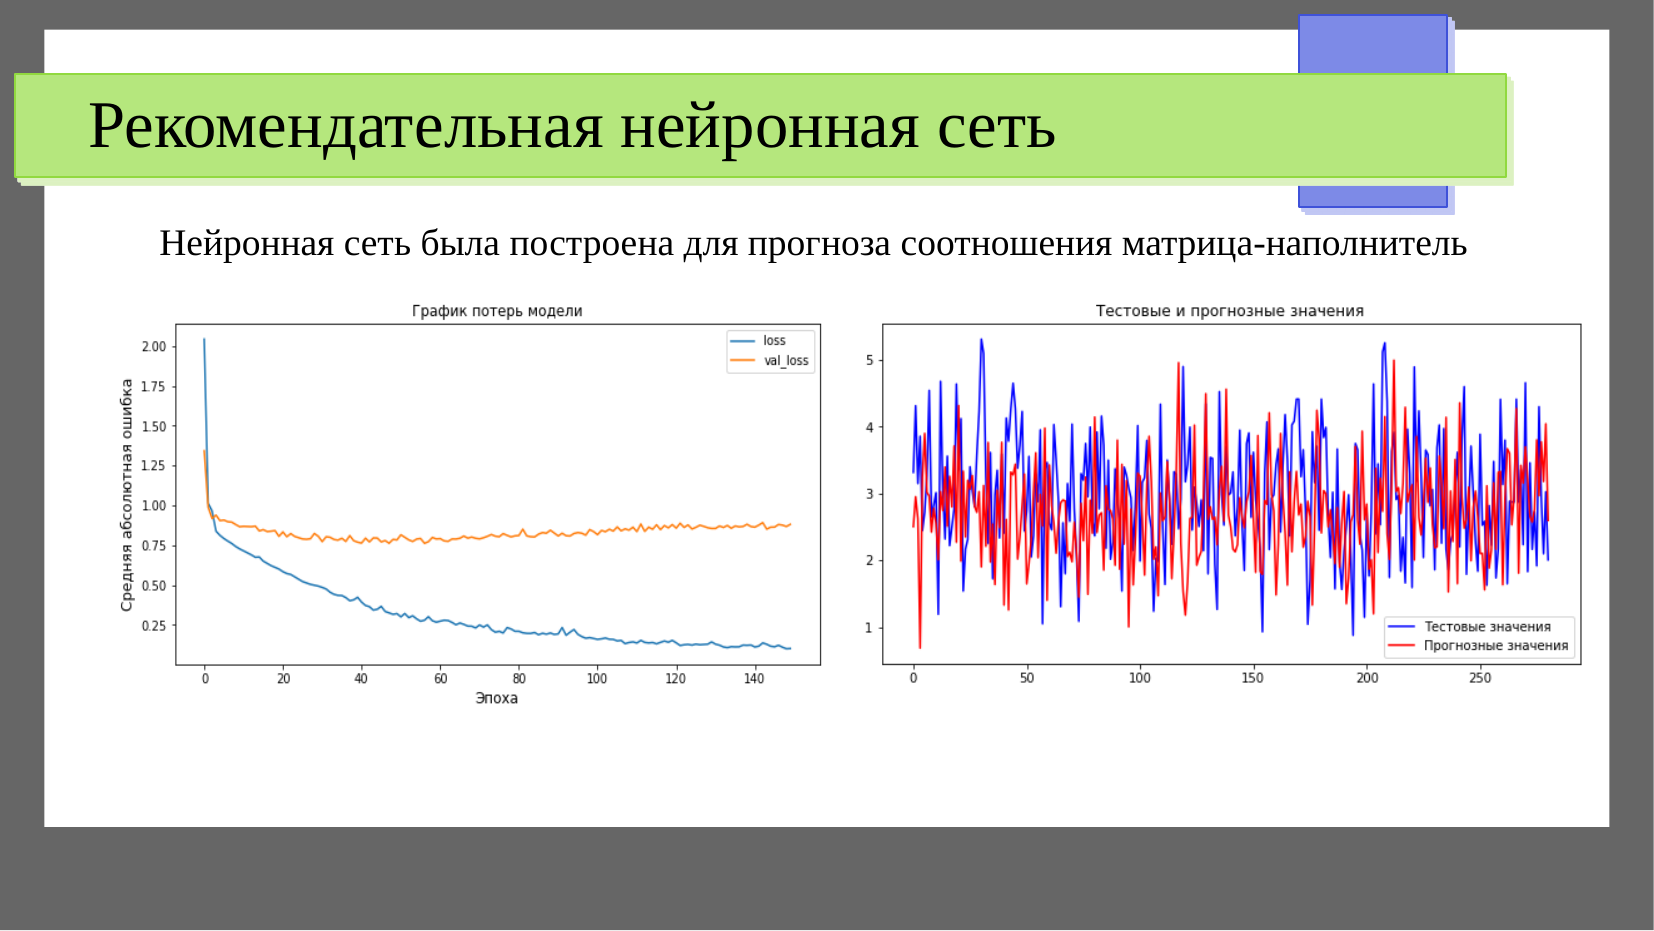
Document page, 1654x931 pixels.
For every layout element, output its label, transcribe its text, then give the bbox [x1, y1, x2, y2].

list Нейронная сеть была построена для прогноза соотношения матрица-наполнитель [88, 221, 1565, 266]
picture [856, 295, 1588, 694]
title Рекомендательная нейронная сеть [88, 73, 1506, 178]
picture [113, 295, 827, 716]
